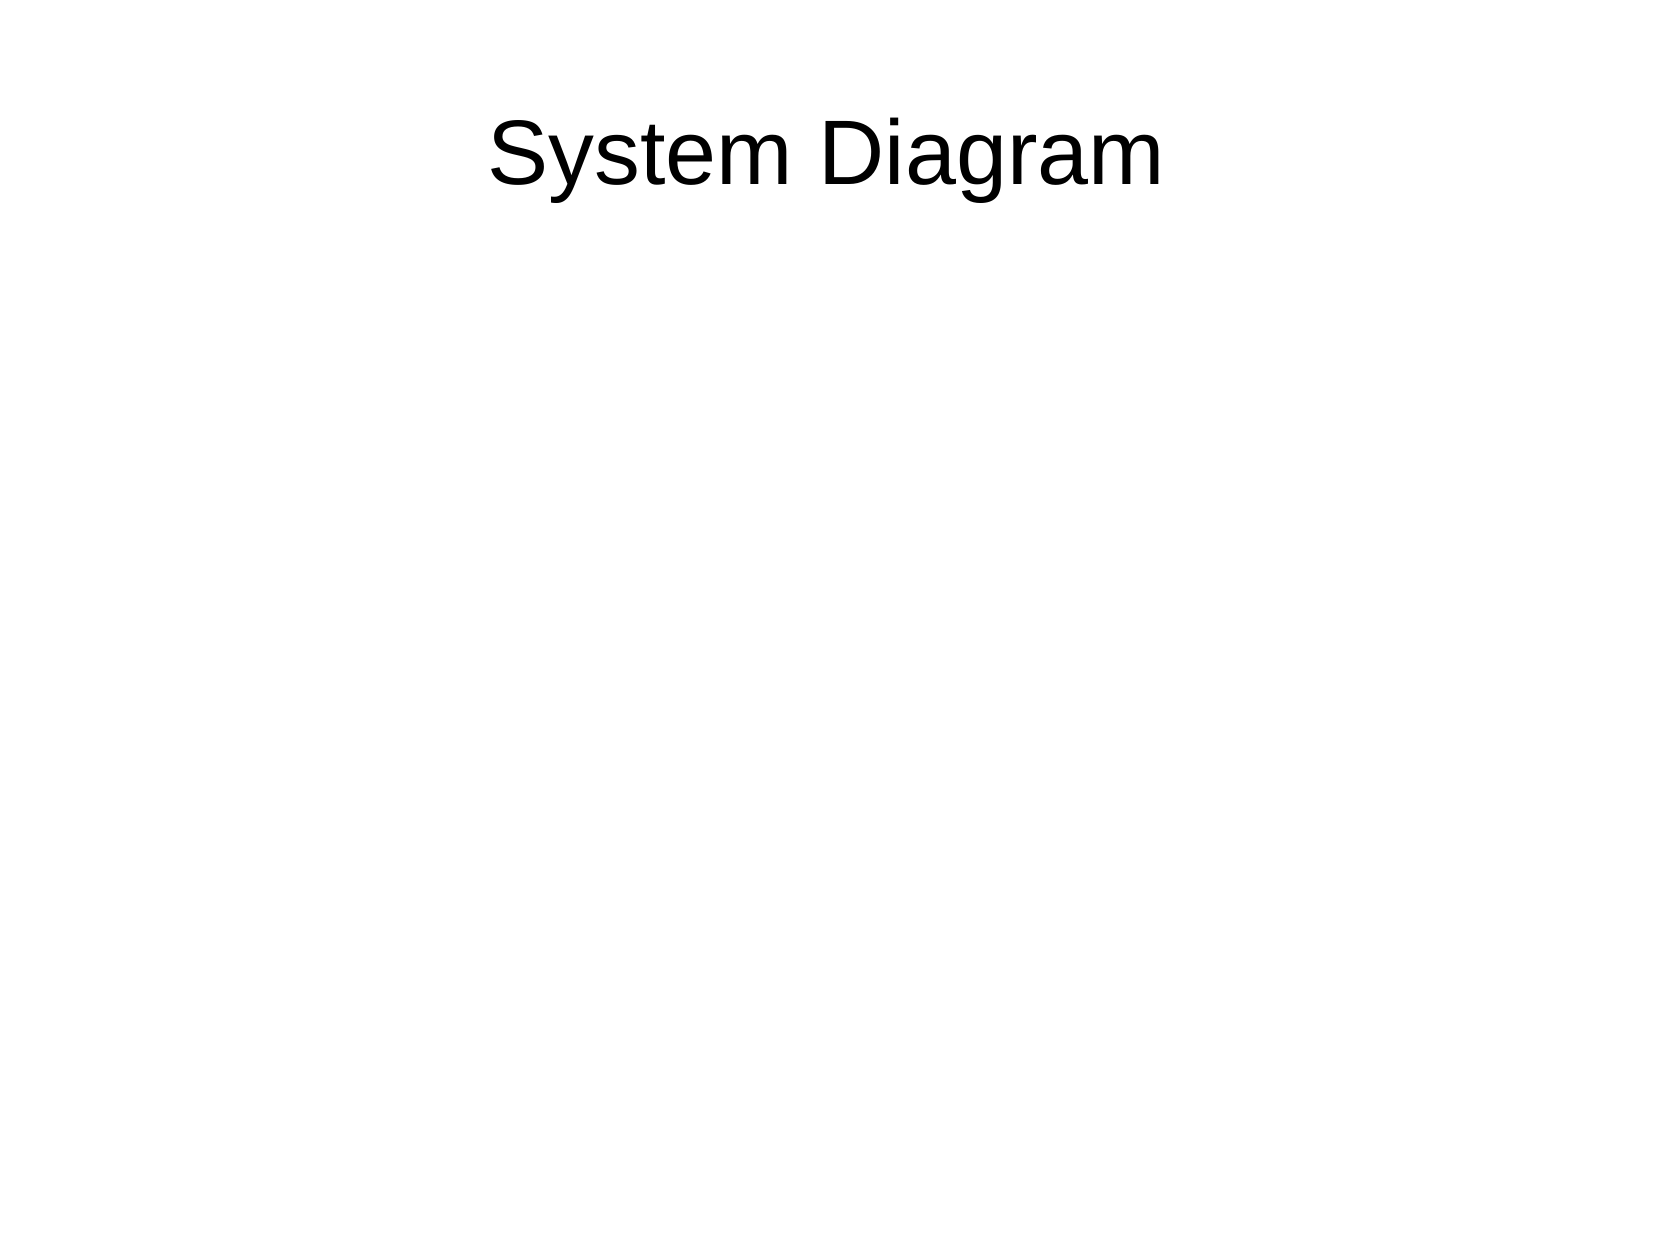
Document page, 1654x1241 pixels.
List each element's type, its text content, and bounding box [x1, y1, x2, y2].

title System Diagram [82, 49, 1571, 257]
